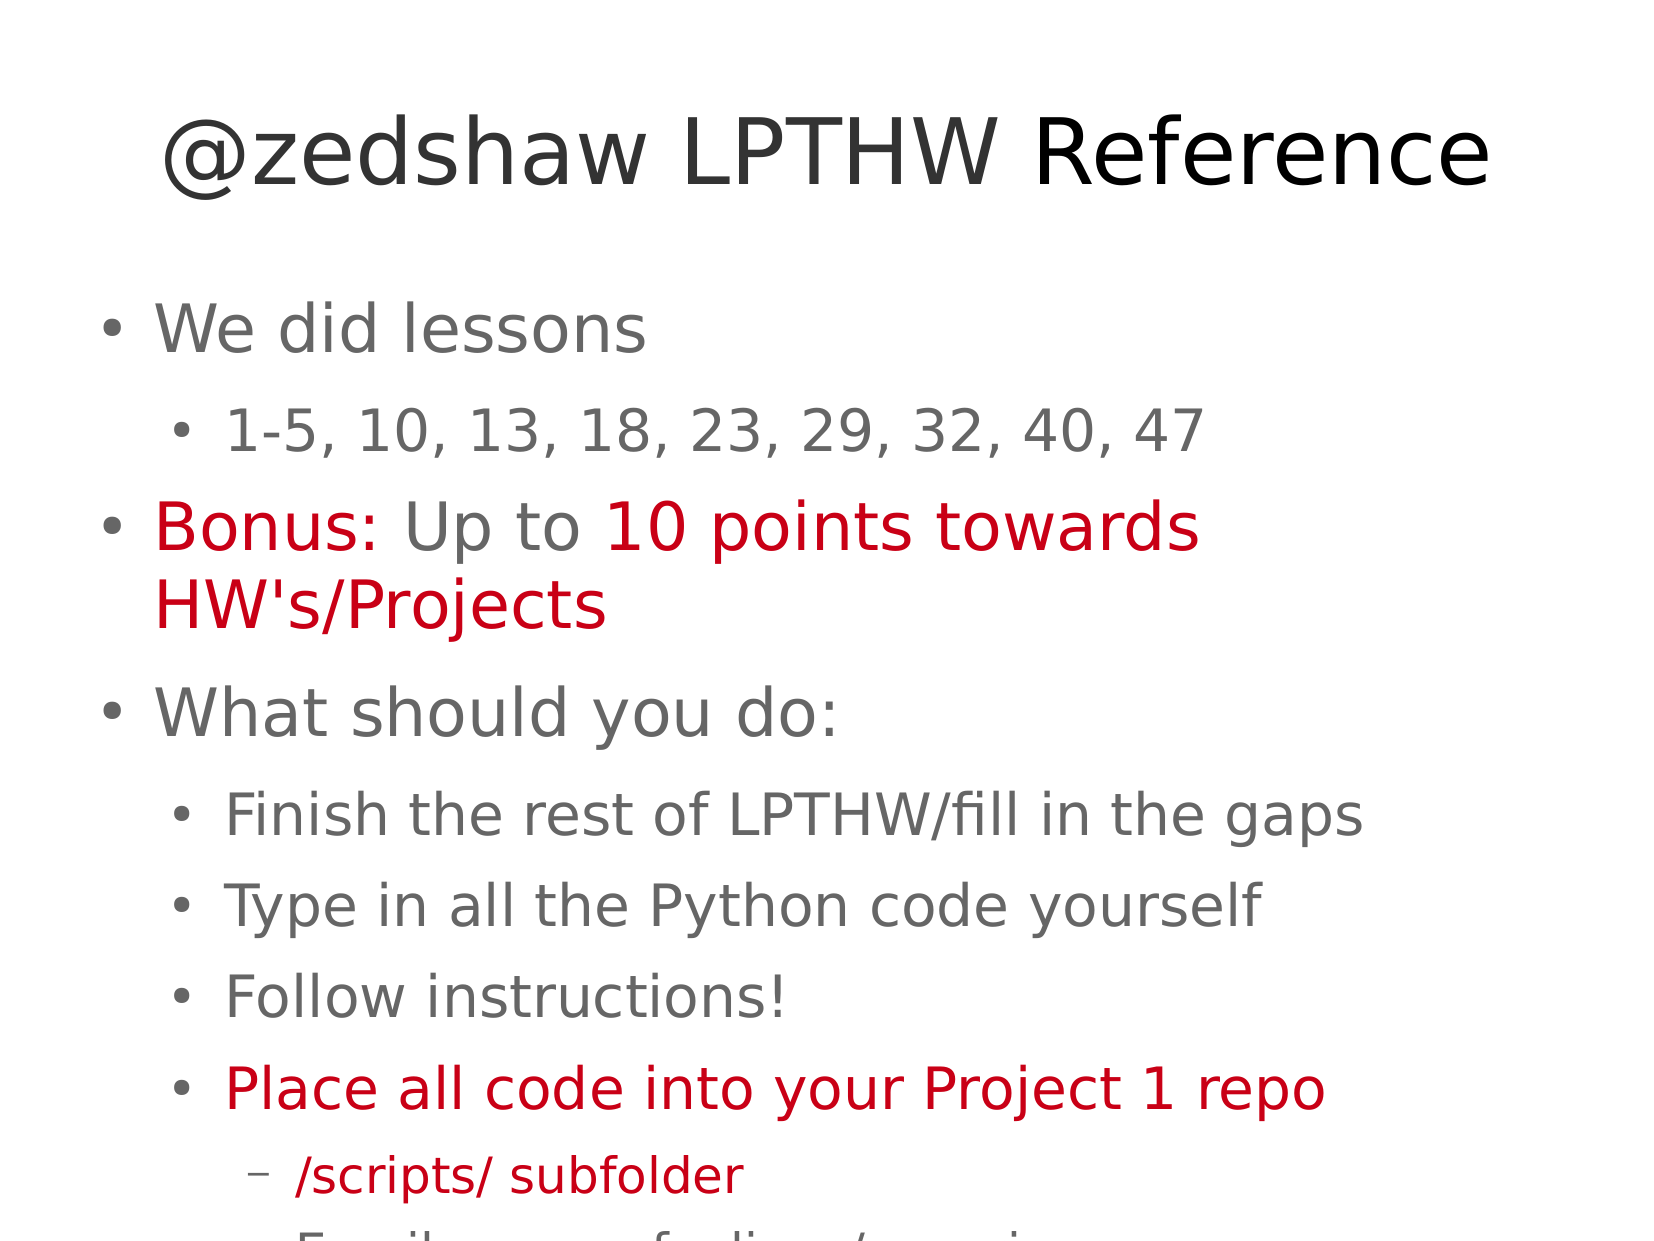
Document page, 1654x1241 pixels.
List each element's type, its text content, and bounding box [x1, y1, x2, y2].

list We did lessons 1-5, 10, 13, 18, 23, 29, 32, 40, 47 Bonus: Up to 10 points towards HW's/Projects What should you do: Finish the rest of LPTHW/fill in the gaps Type in all the Python code yourself Follow instructions! Place all code into your Project 1 repo /scripts/ subfolder Email us your feelings/experience [82, 290, 1571, 1109]
title @zedshaw LPTHW Reference [82, 49, 1571, 257]
